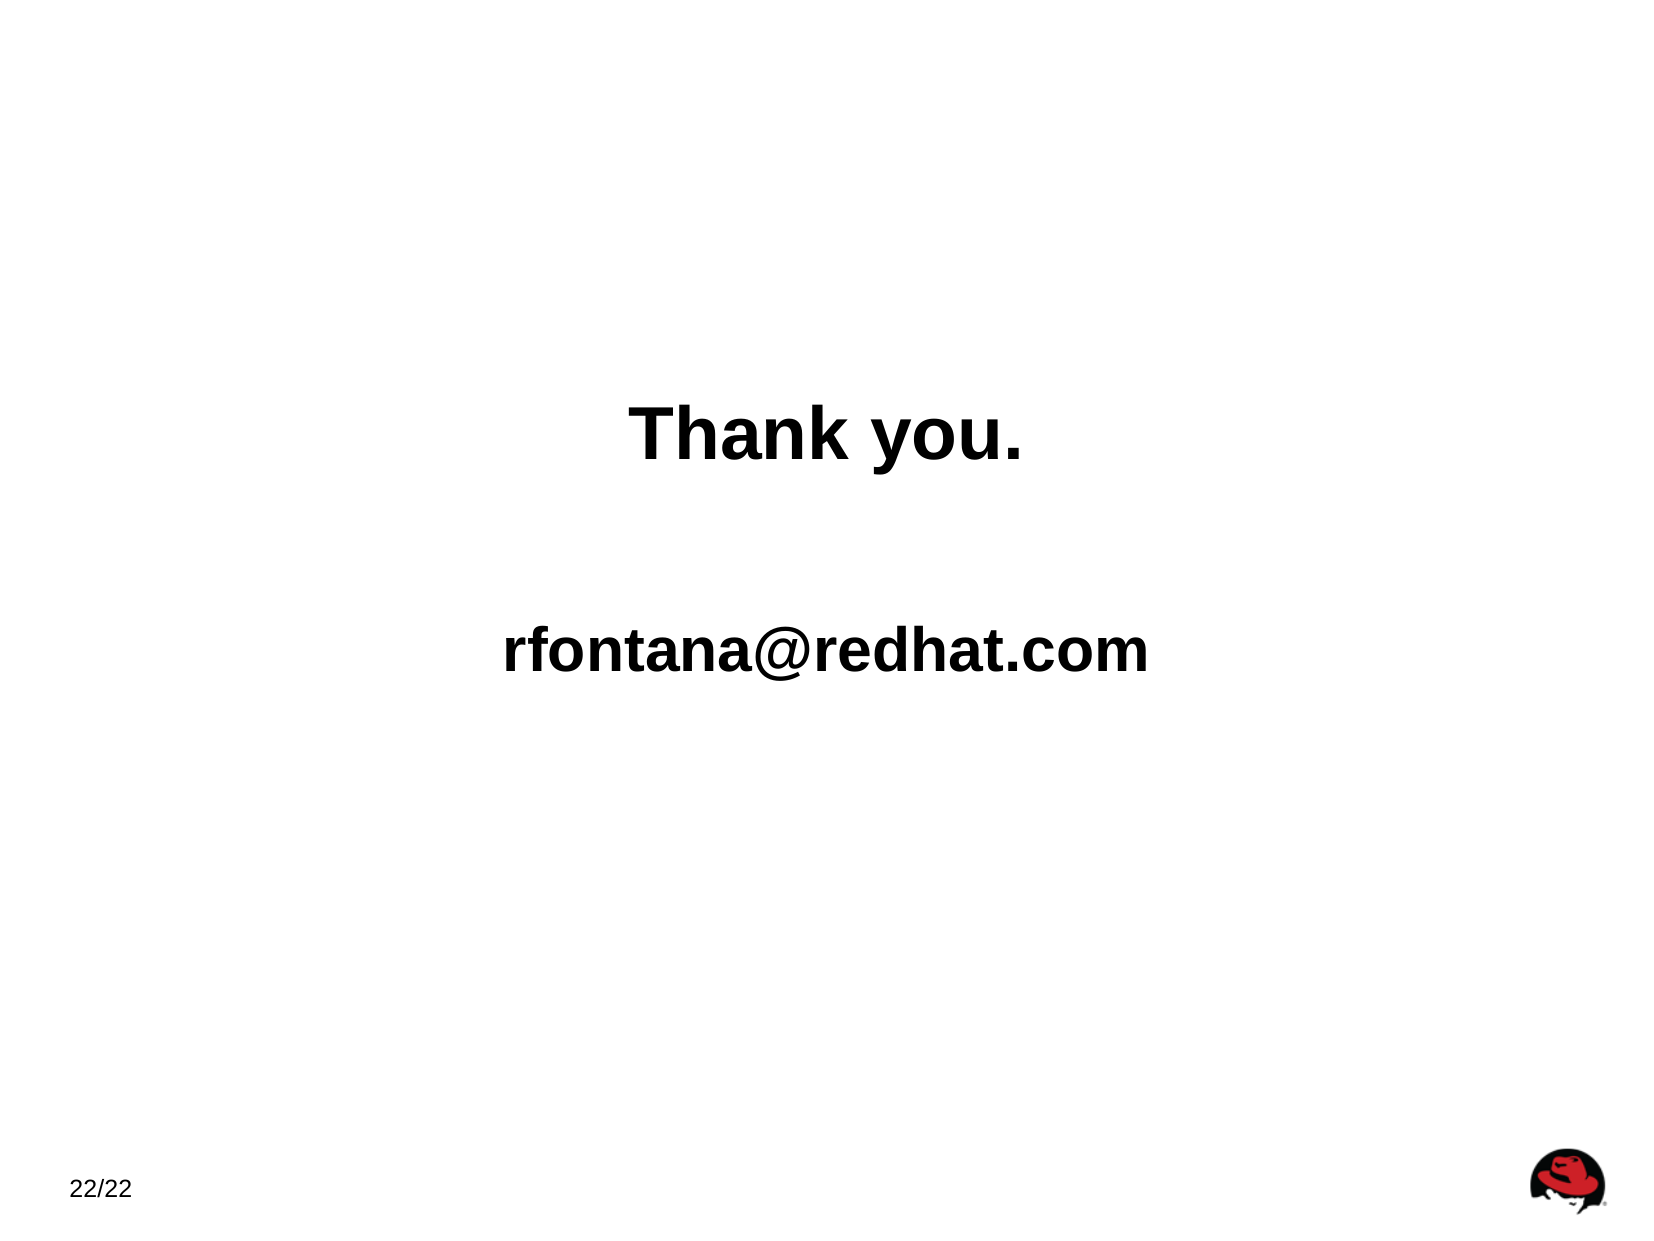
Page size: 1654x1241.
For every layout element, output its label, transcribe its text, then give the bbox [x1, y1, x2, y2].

picture [1529, 1146, 1613, 1224]
title Thank you. rfontana@redhat.com [82, 45, 1571, 1031]
